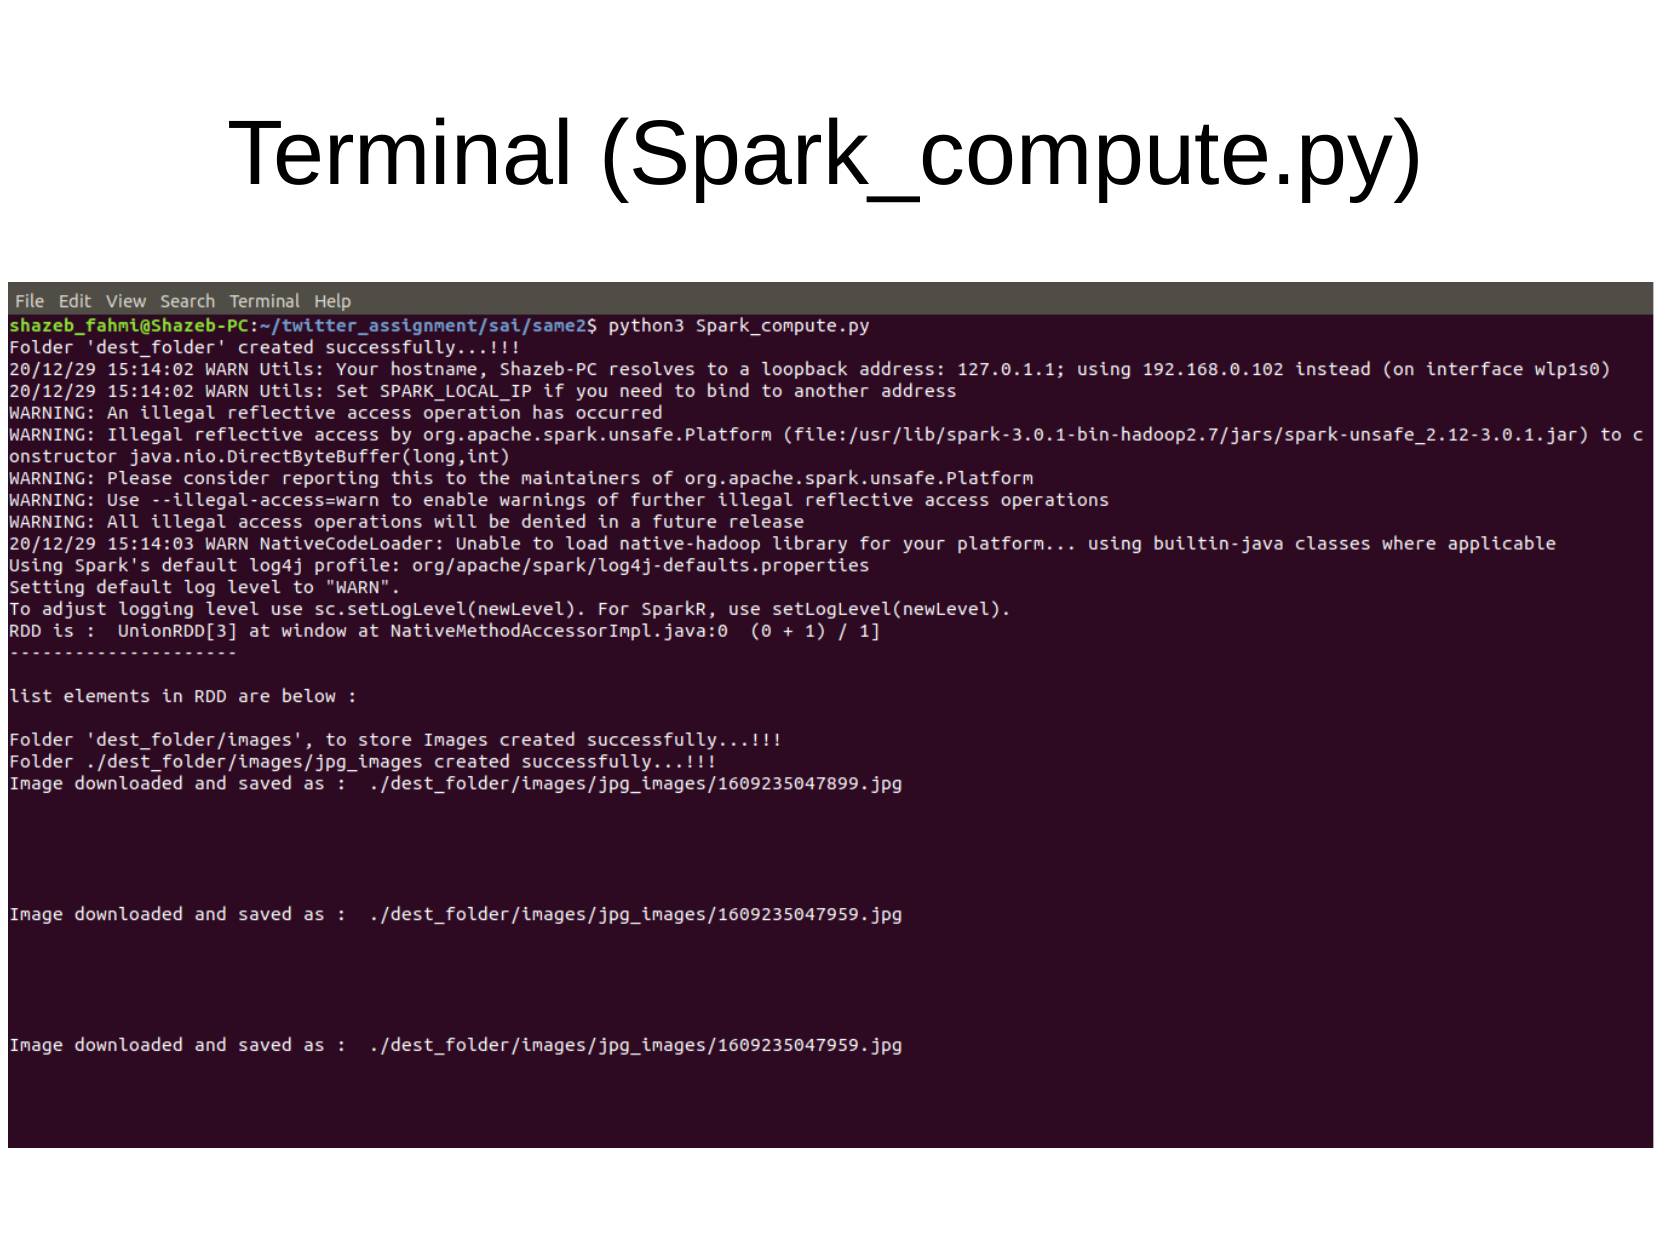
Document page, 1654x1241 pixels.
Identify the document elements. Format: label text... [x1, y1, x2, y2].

picture [8, 282, 1654, 1149]
title Terminal (Spark_compute.py) [82, 49, 1571, 257]
